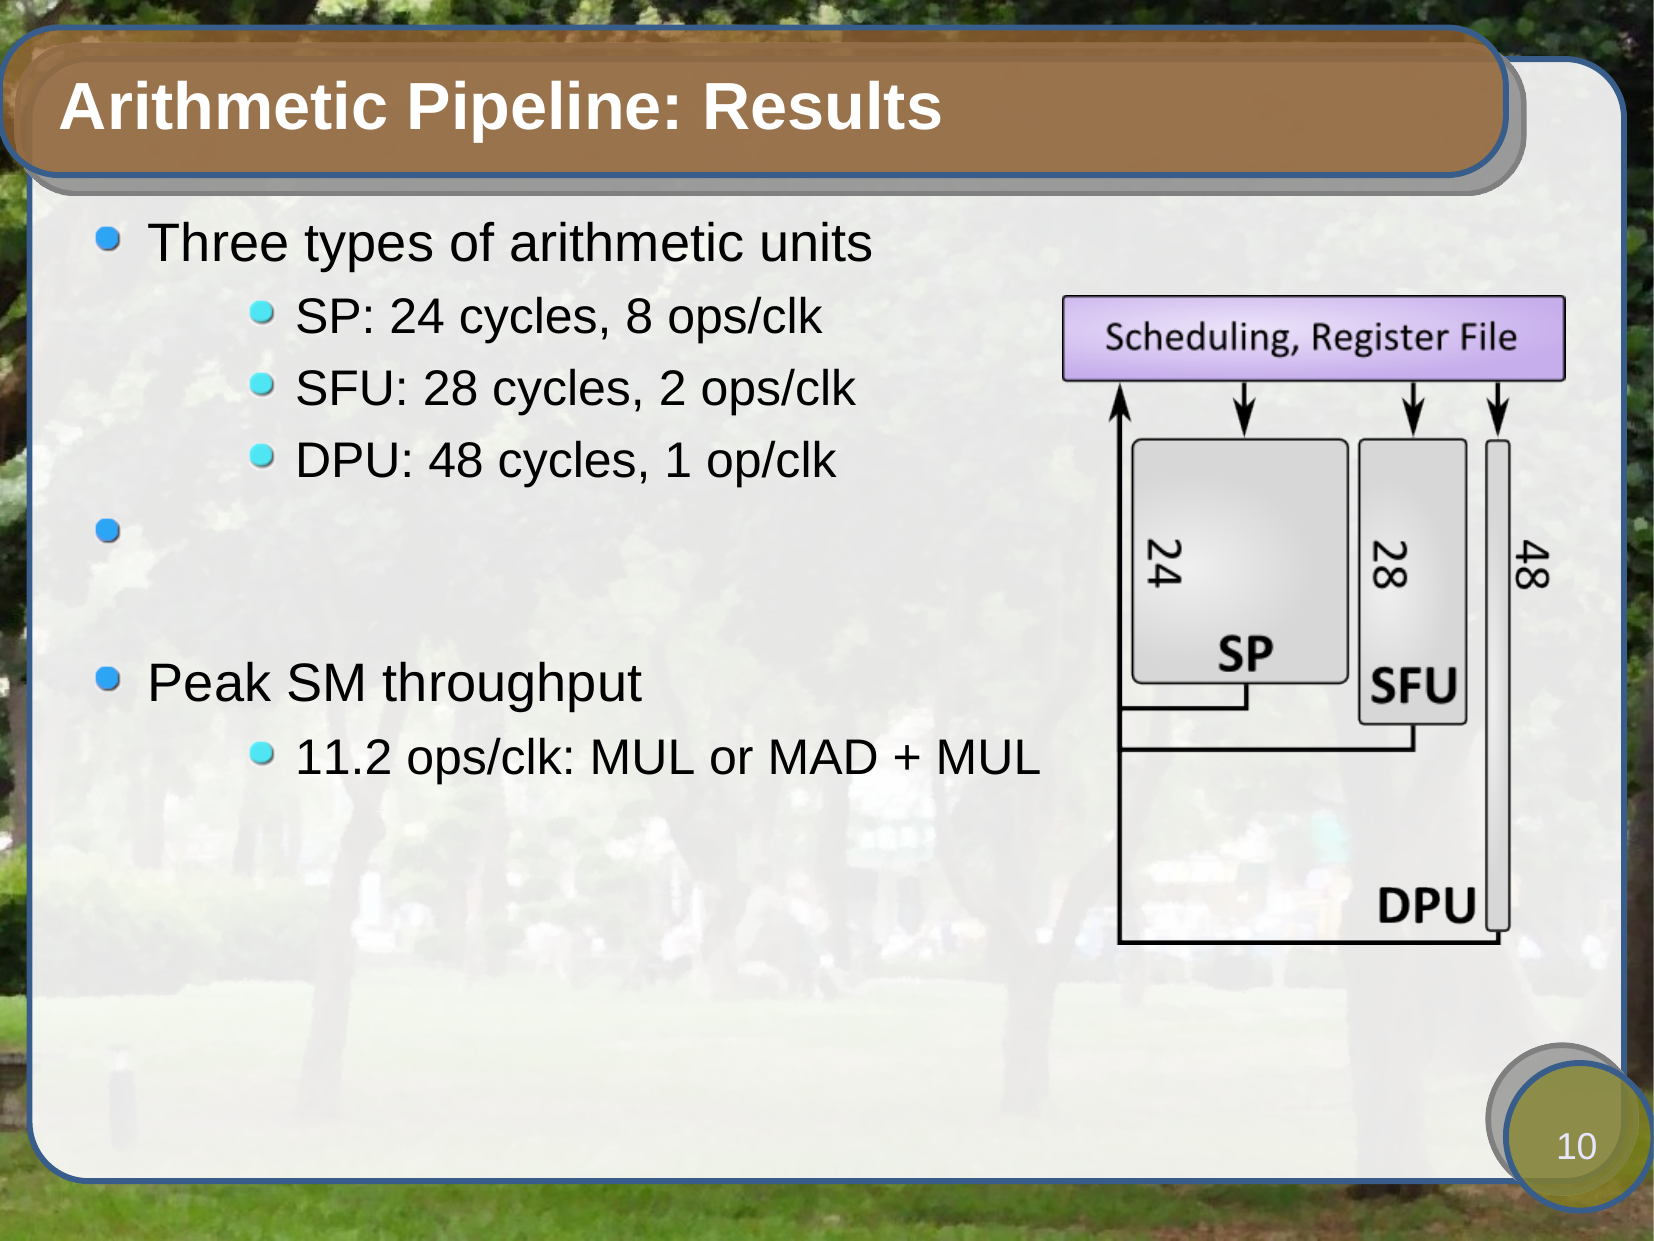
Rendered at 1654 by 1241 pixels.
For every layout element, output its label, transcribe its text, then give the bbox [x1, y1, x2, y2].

picture [1062, 295, 1566, 945]
text_box [1529, 1122, 1625, 1179]
list Three types of arithmetic units SP: 24 cycles, 8 ops/clk SFU: 28 cycles, 2 ops/clk DPU: 48 cycles, 1 op/clk Peak SM throughput 11.2 ops/clk: MUL or MAD + MUL [59, 206, 1595, 1137]
title Arithmetic Pipeline: Results [59, 36, 1447, 170]
